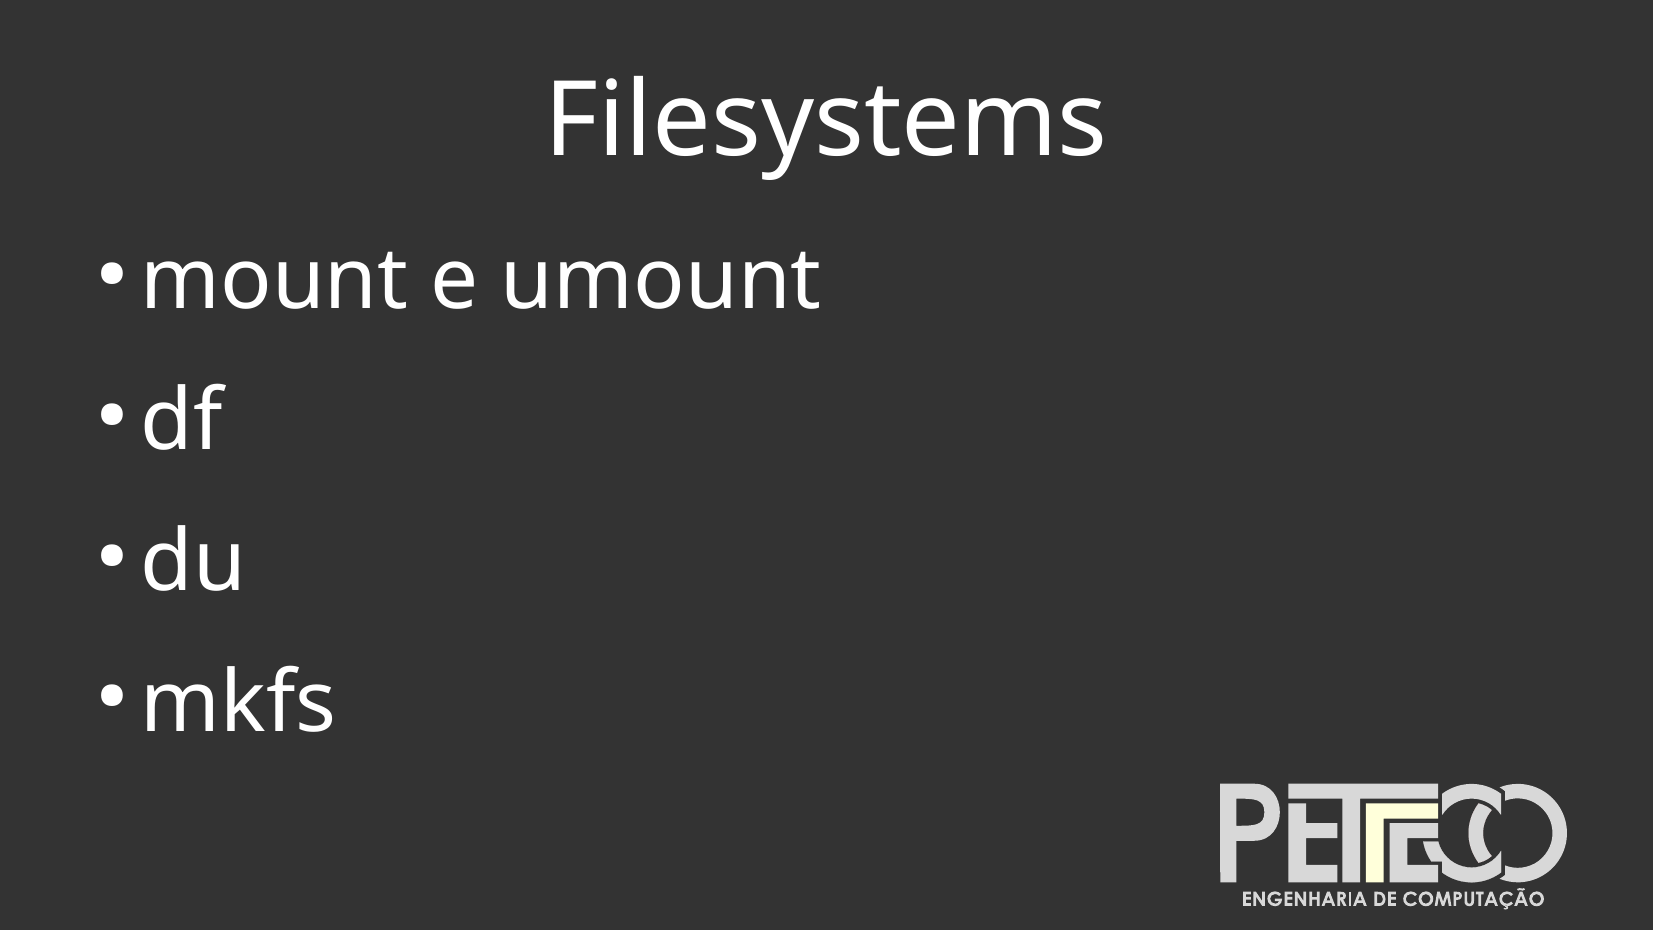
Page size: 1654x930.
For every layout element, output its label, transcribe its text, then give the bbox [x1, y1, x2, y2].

list mount e umount df du mkfs [82, 217, 1571, 757]
title Filesystems [82, 37, 1571, 193]
